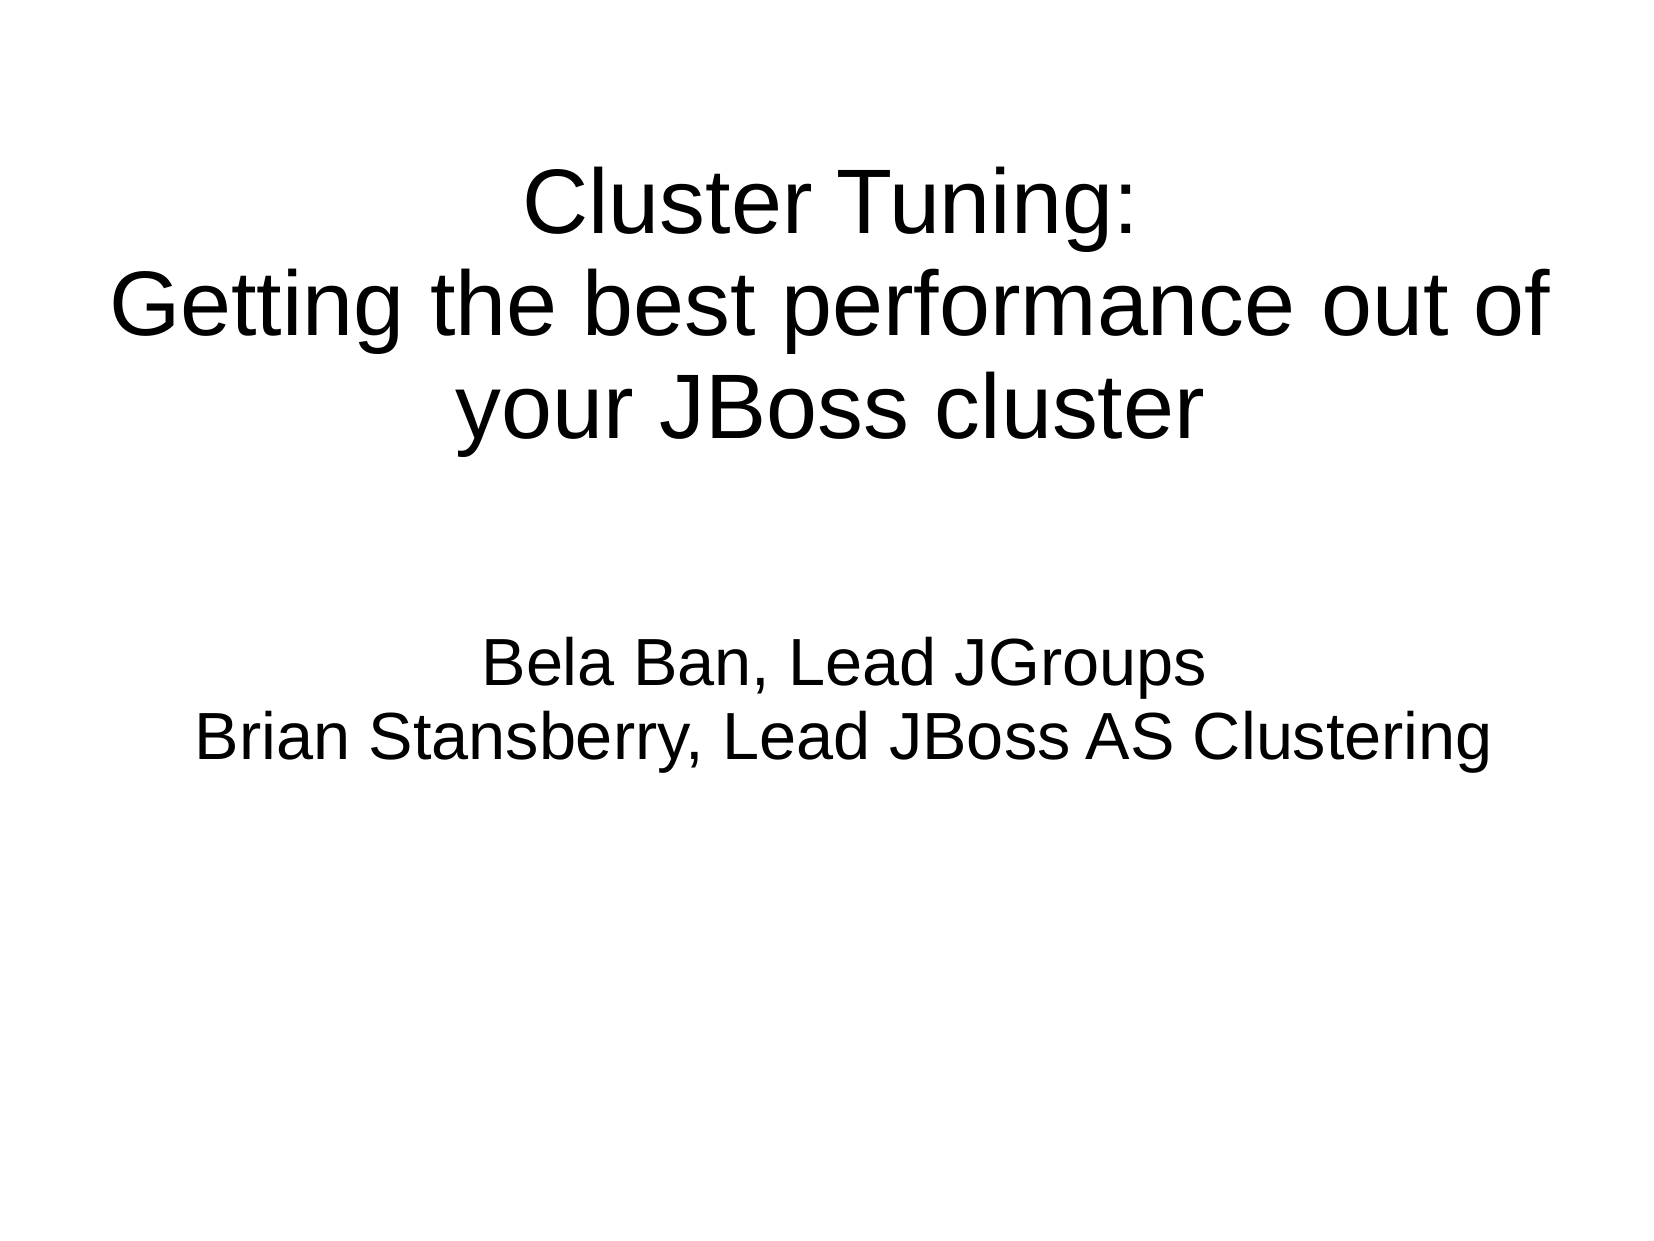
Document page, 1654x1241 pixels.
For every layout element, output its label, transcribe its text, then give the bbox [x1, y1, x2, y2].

title Cluster Tuning: Getting the best performance out of your JBoss cluster [86, 150, 1576, 458]
subtitle Bela Ban, Lead JGroups Brian Stansberry, Lead JBoss AS Clustering [82, 297, 1571, 1102]
